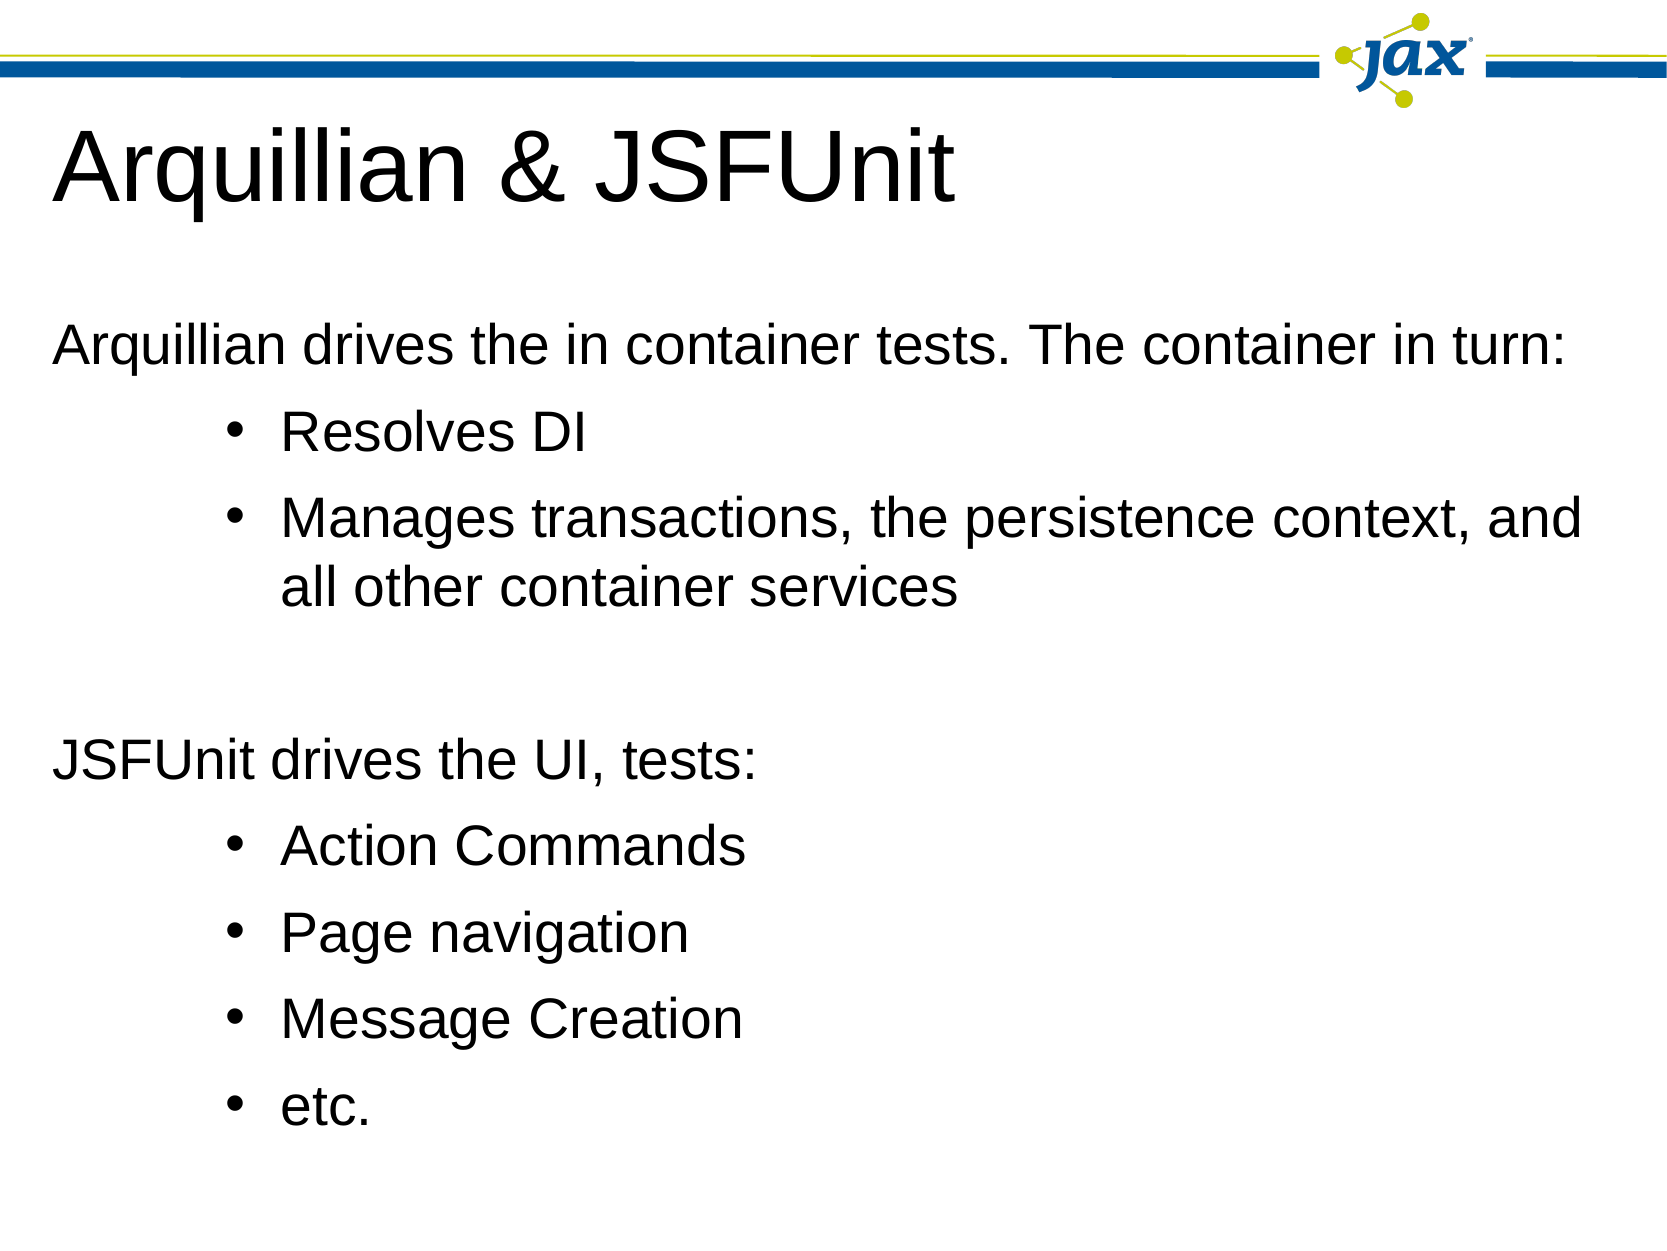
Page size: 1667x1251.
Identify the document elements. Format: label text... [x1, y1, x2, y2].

title Arquillian & JSFUnit [37, 91, 1651, 230]
list Arquillian drives the in container tests. The container in turn: Resolves DI Manages transactions, the persistence context, and all other container services JSFUnit drives the UI, tests: Action Commands Page navigation Message Creation etc. [37, 300, 1613, 1201]
picture [1335, 13, 1473, 91]
